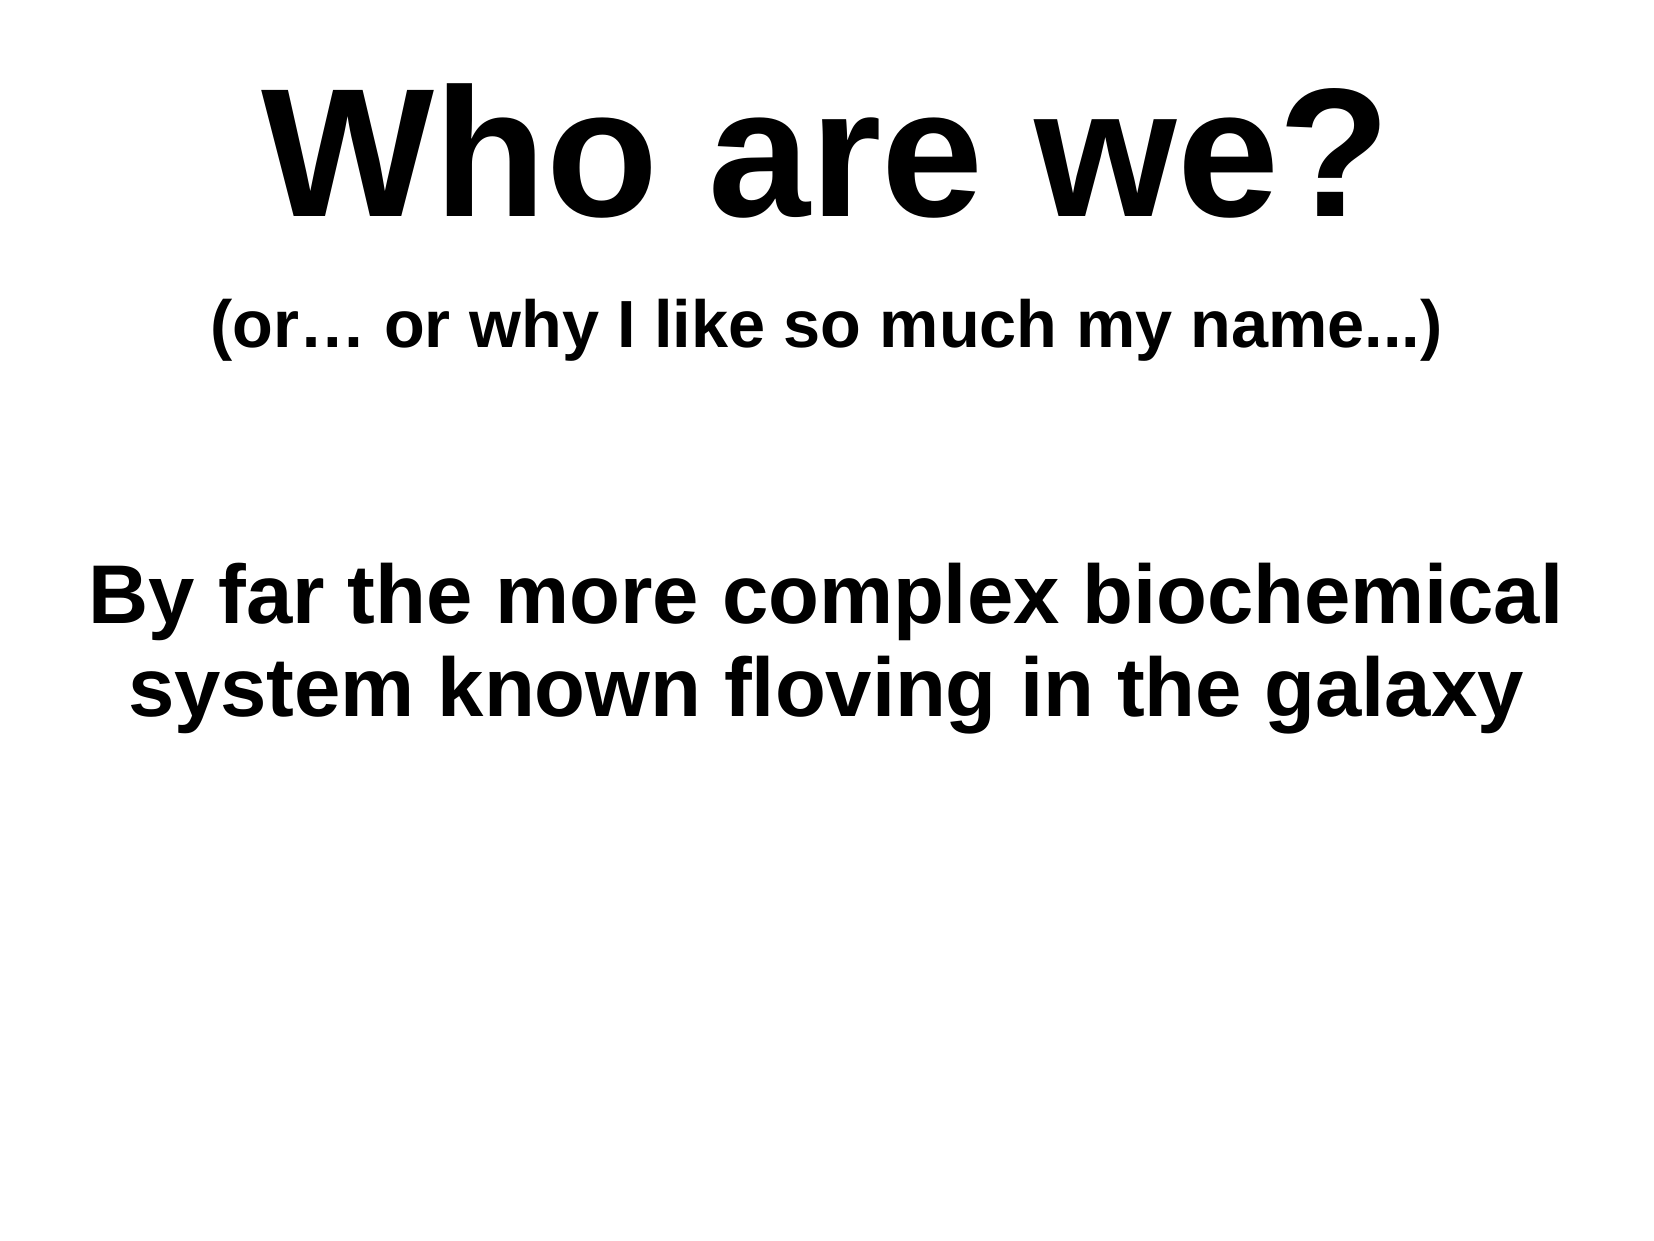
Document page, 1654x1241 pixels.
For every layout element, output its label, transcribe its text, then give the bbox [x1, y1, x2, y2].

title Who are we? [82, 49, 1571, 138]
subtitle (or… or why I like so much my name...) By far the more complex biochemical system known floving in the galaxy [82, 138, 1571, 1162]
